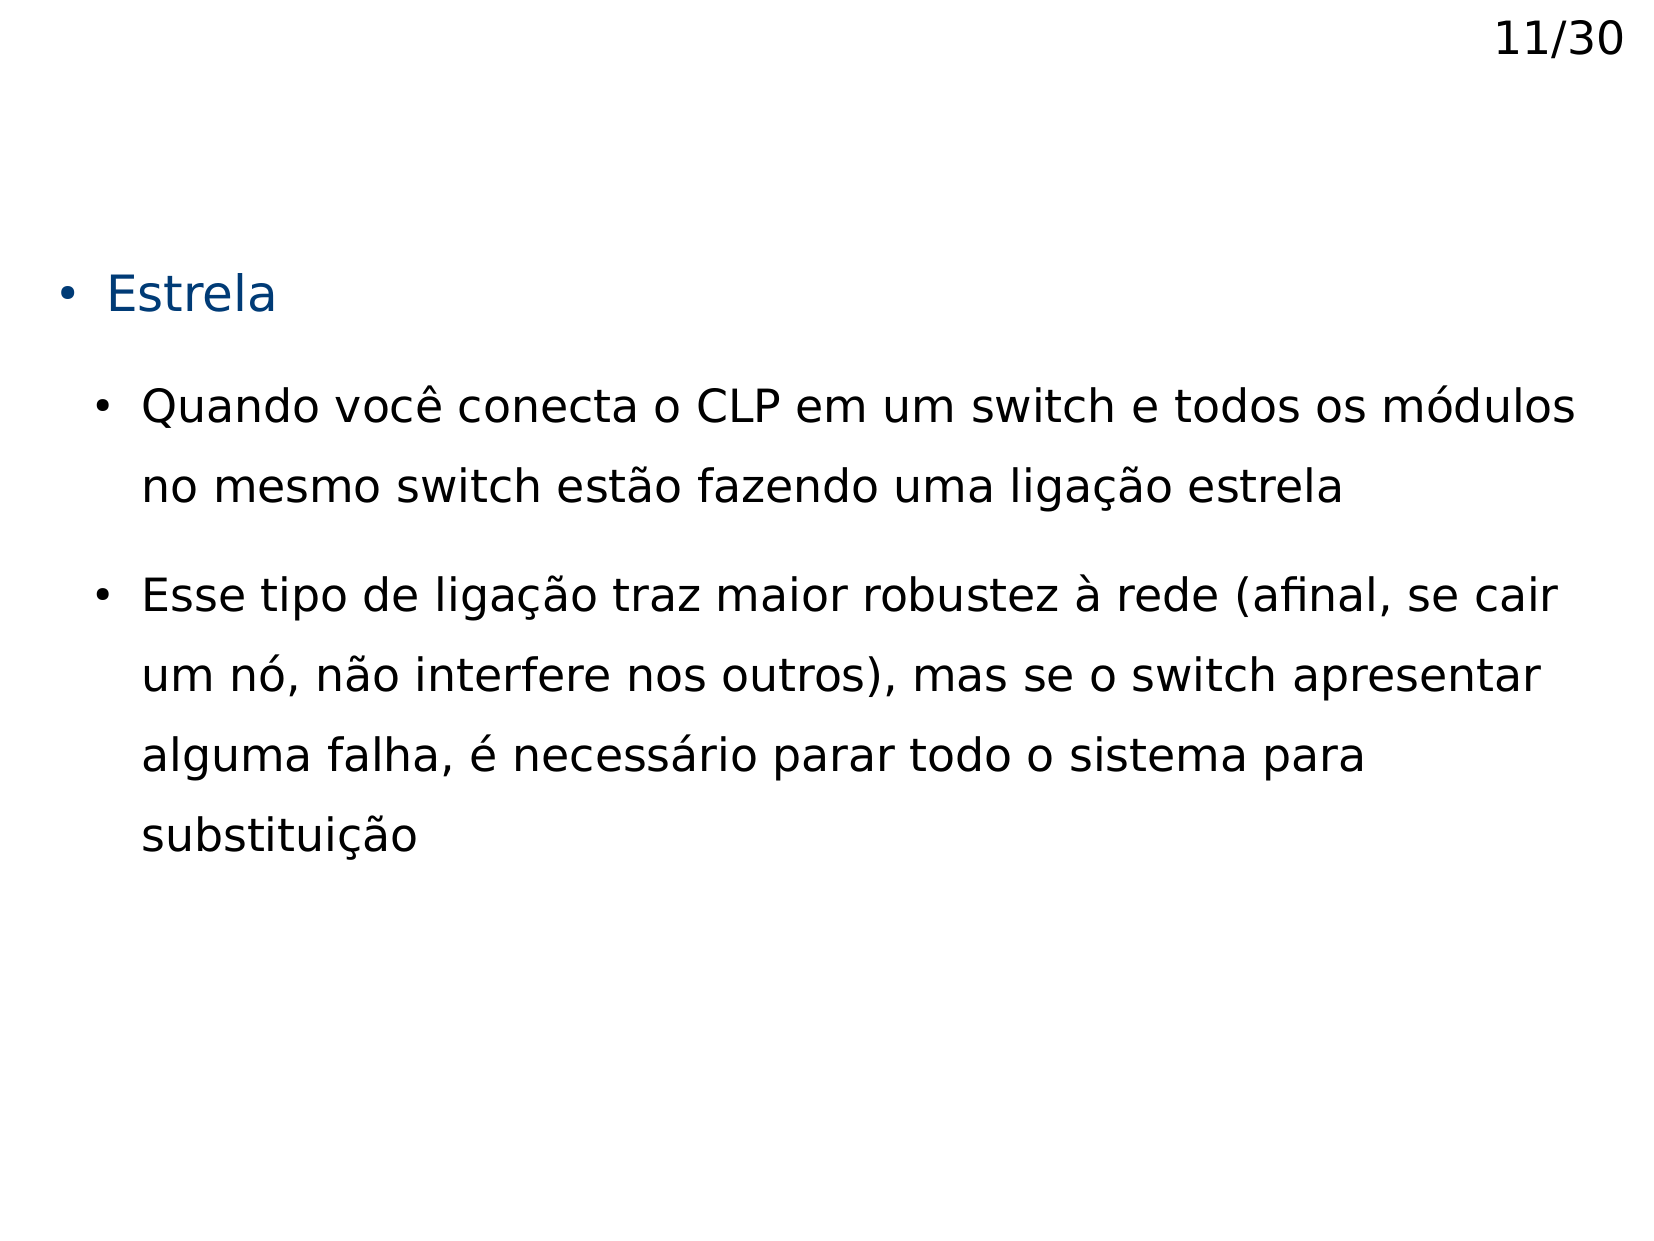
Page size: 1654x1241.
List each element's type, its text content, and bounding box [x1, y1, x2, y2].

list Estrela Quando você conecta o CLP em um switch e todos os módulos no mesmo switch estão fazendo uma ligação estrela Esse tipo de ligação traz maior robustez à rede (afinal, se cair um nó, não interfere nos outros), mas se o switch apresentar alguma falha, é necessário parar todo o sistema para substituição [59, 236, 1625, 1211]
